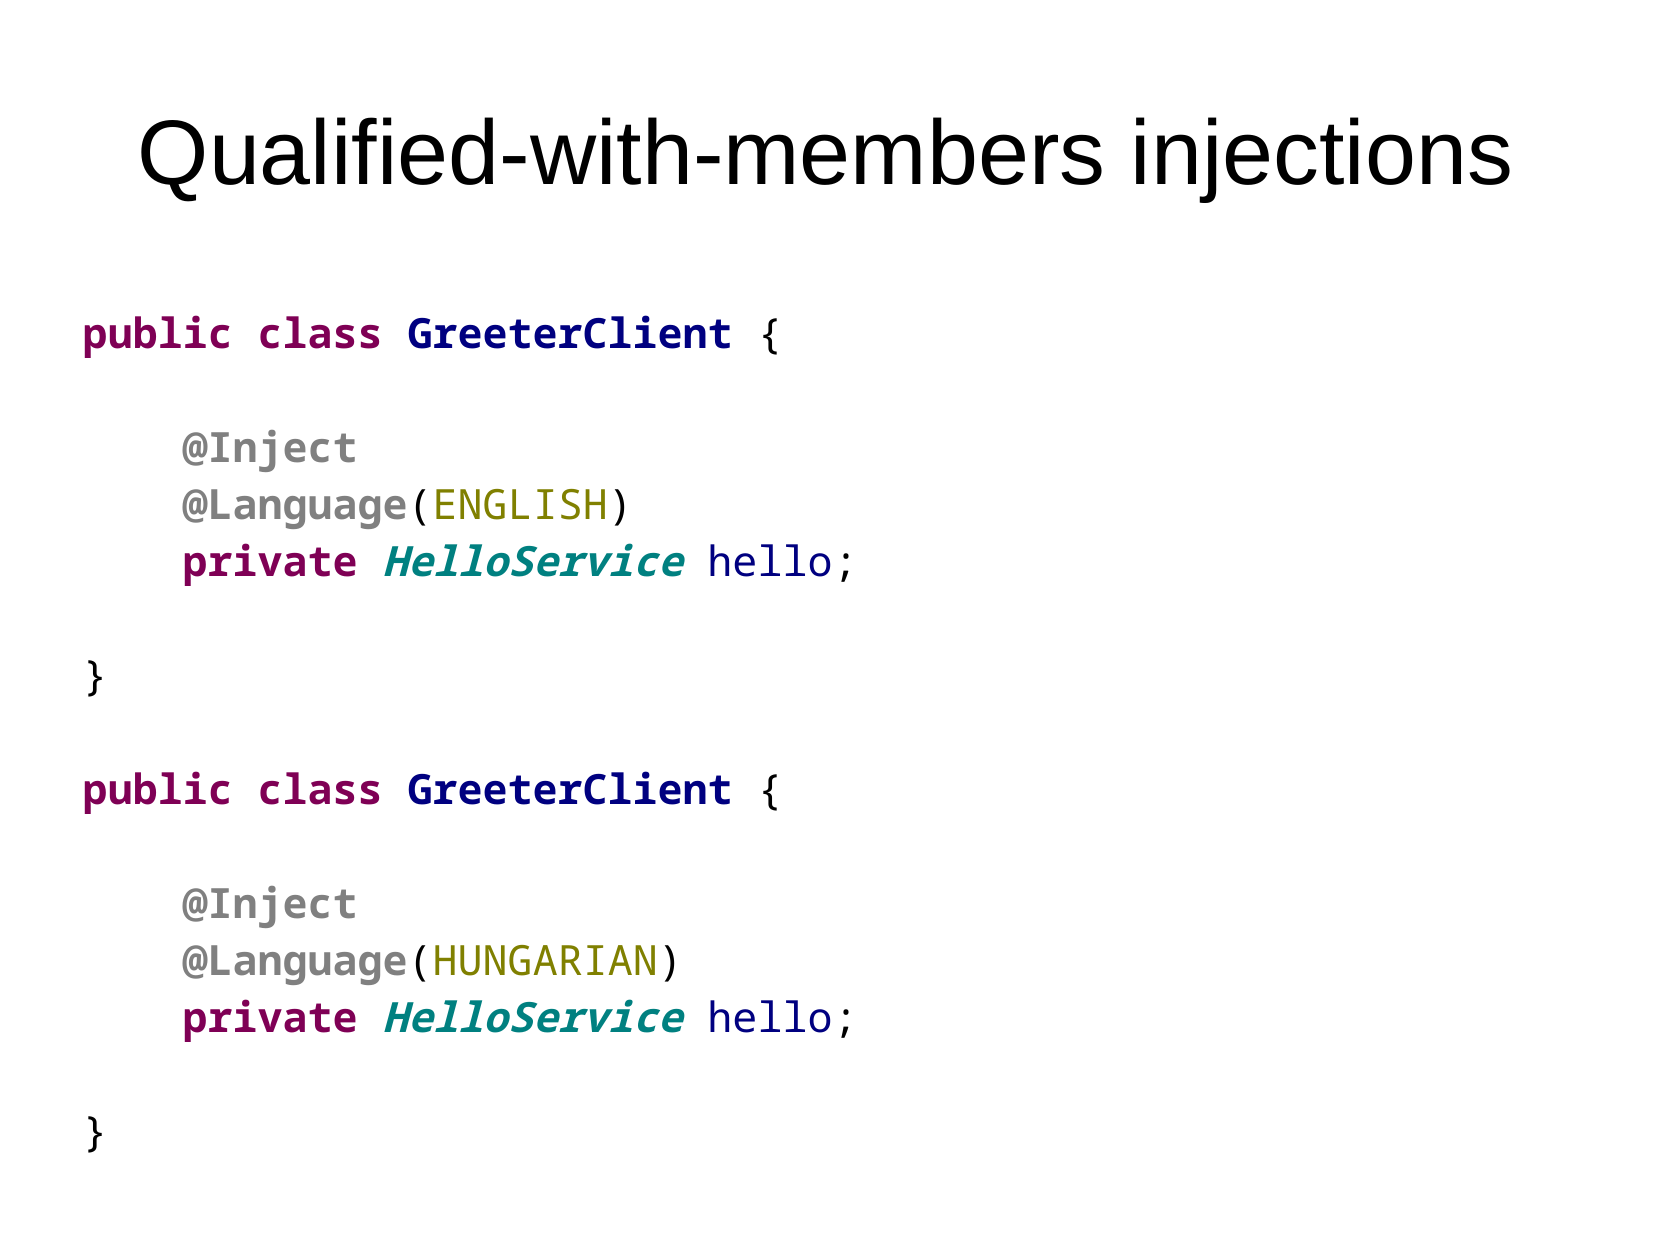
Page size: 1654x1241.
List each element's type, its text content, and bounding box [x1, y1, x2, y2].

title Qualified-with-members injections [82, 49, 1571, 257]
list public class GreeterClient { @Inject @Language(ENGLISH) private HelloService hello; } public class GreeterClient { @Inject @Language(HUNGARIAN) private HelloService hello; } [82, 322, 1571, 1141]
